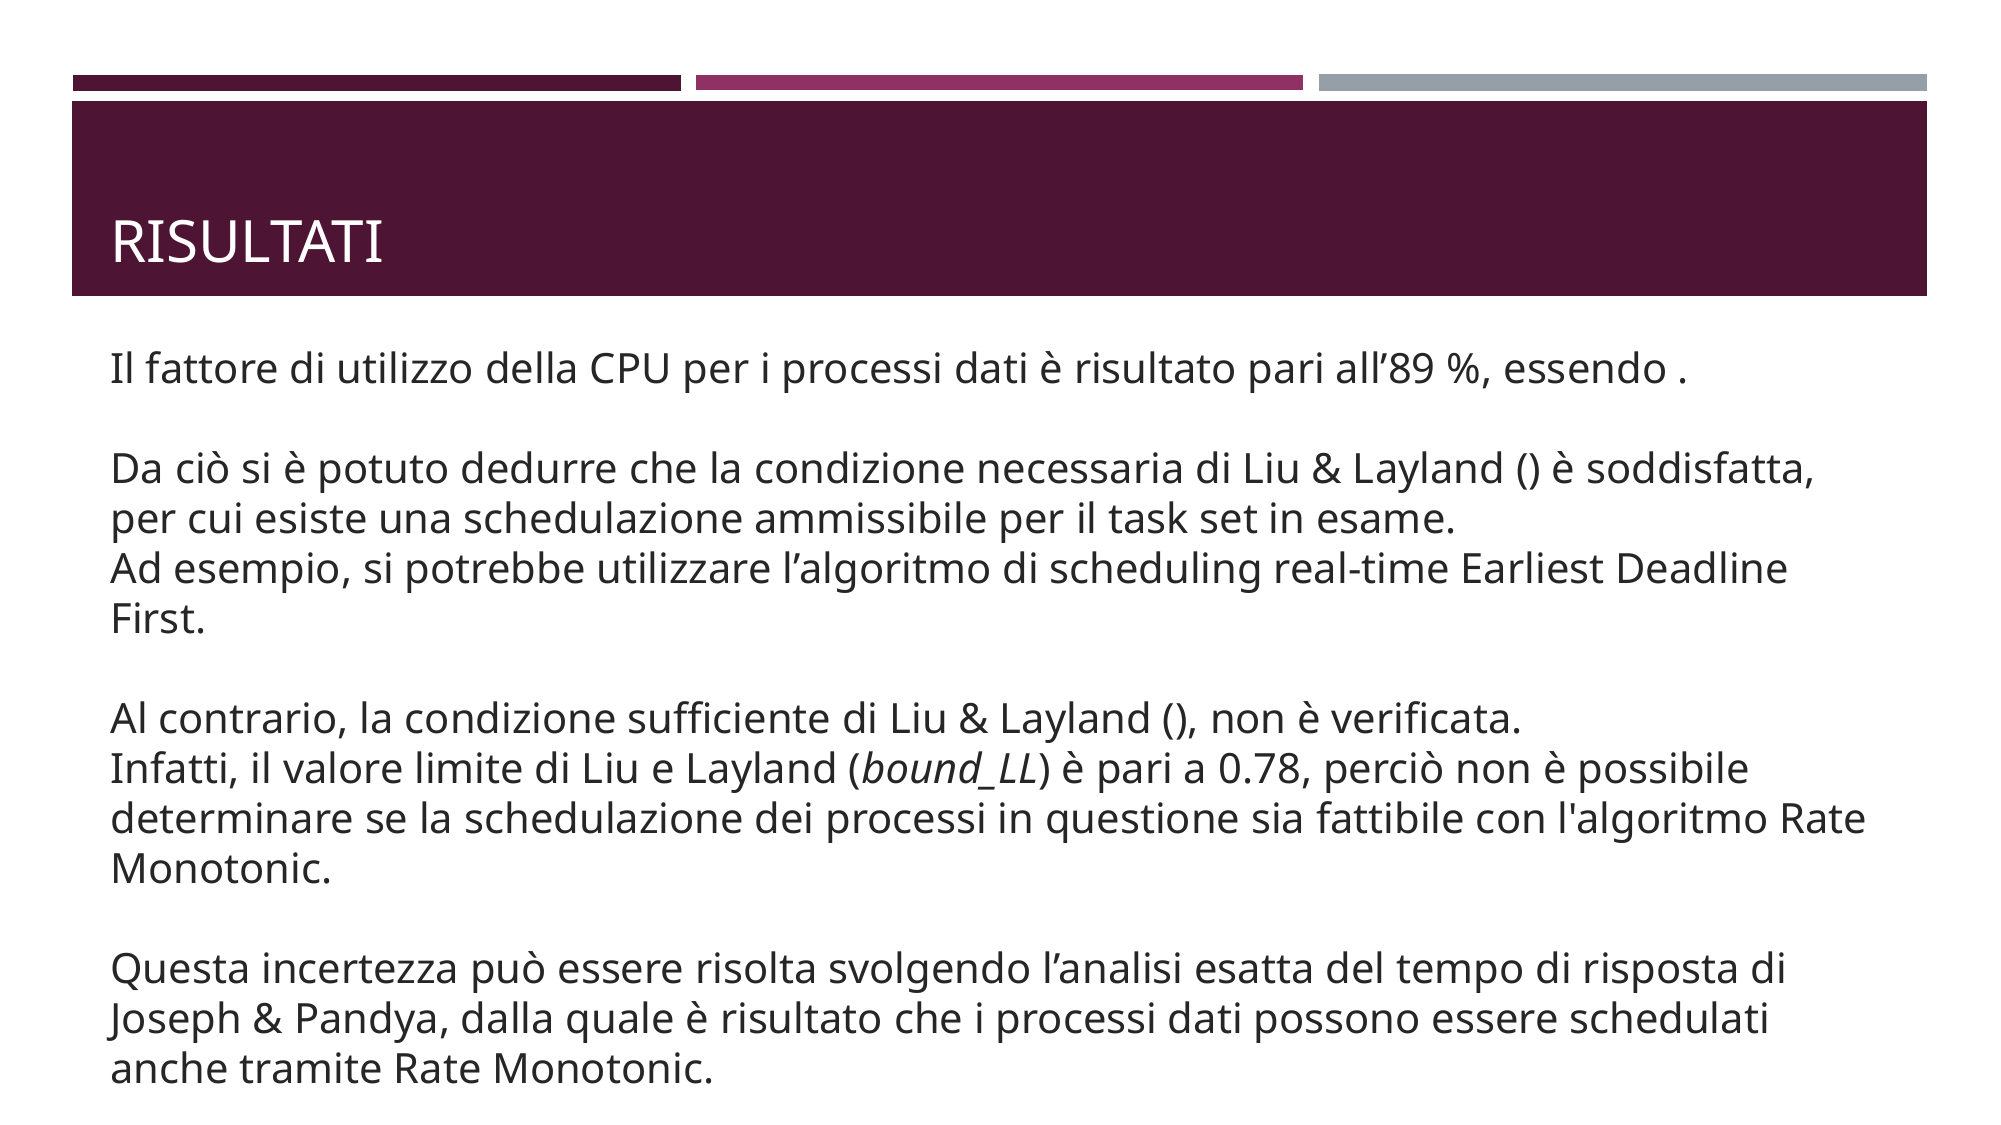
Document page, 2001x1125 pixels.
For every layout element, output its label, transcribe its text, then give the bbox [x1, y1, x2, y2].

text_box Il fattore di utilizzo della CPU per i processi dati è risultato pari all’89 %, essendo . Da ciò si è potuto dedurre che la condizione necessaria di Liu & Layland () è soddisfatta, per cui esiste una schedulazione ammissibile per il task set in esame. Ad esempio, si potrebbe utilizzare l’algoritmo di scheduling real-time Earliest Deadline First. Al contrario, la condizione sufficiente di Liu & Layland (), non è verificata. Infatti, il valore limite di Liu e Layland (bound_LL) è pari a 0.78, perciò non è possibile determinare se la schedulazione dei processi in questione sia fattibile con l'algoritmo Rate Monotonic. Questa incertezza può essere risolta svolgendo l’analisi esatta del tempo di risposta di Joseph & Pandya, dalla quale è risultato che i processi dati possono essere schedulati anche tramite Rate Monotonic. [95, 334, 1905, 1075]
title risultati [95, 115, 1905, 282]
